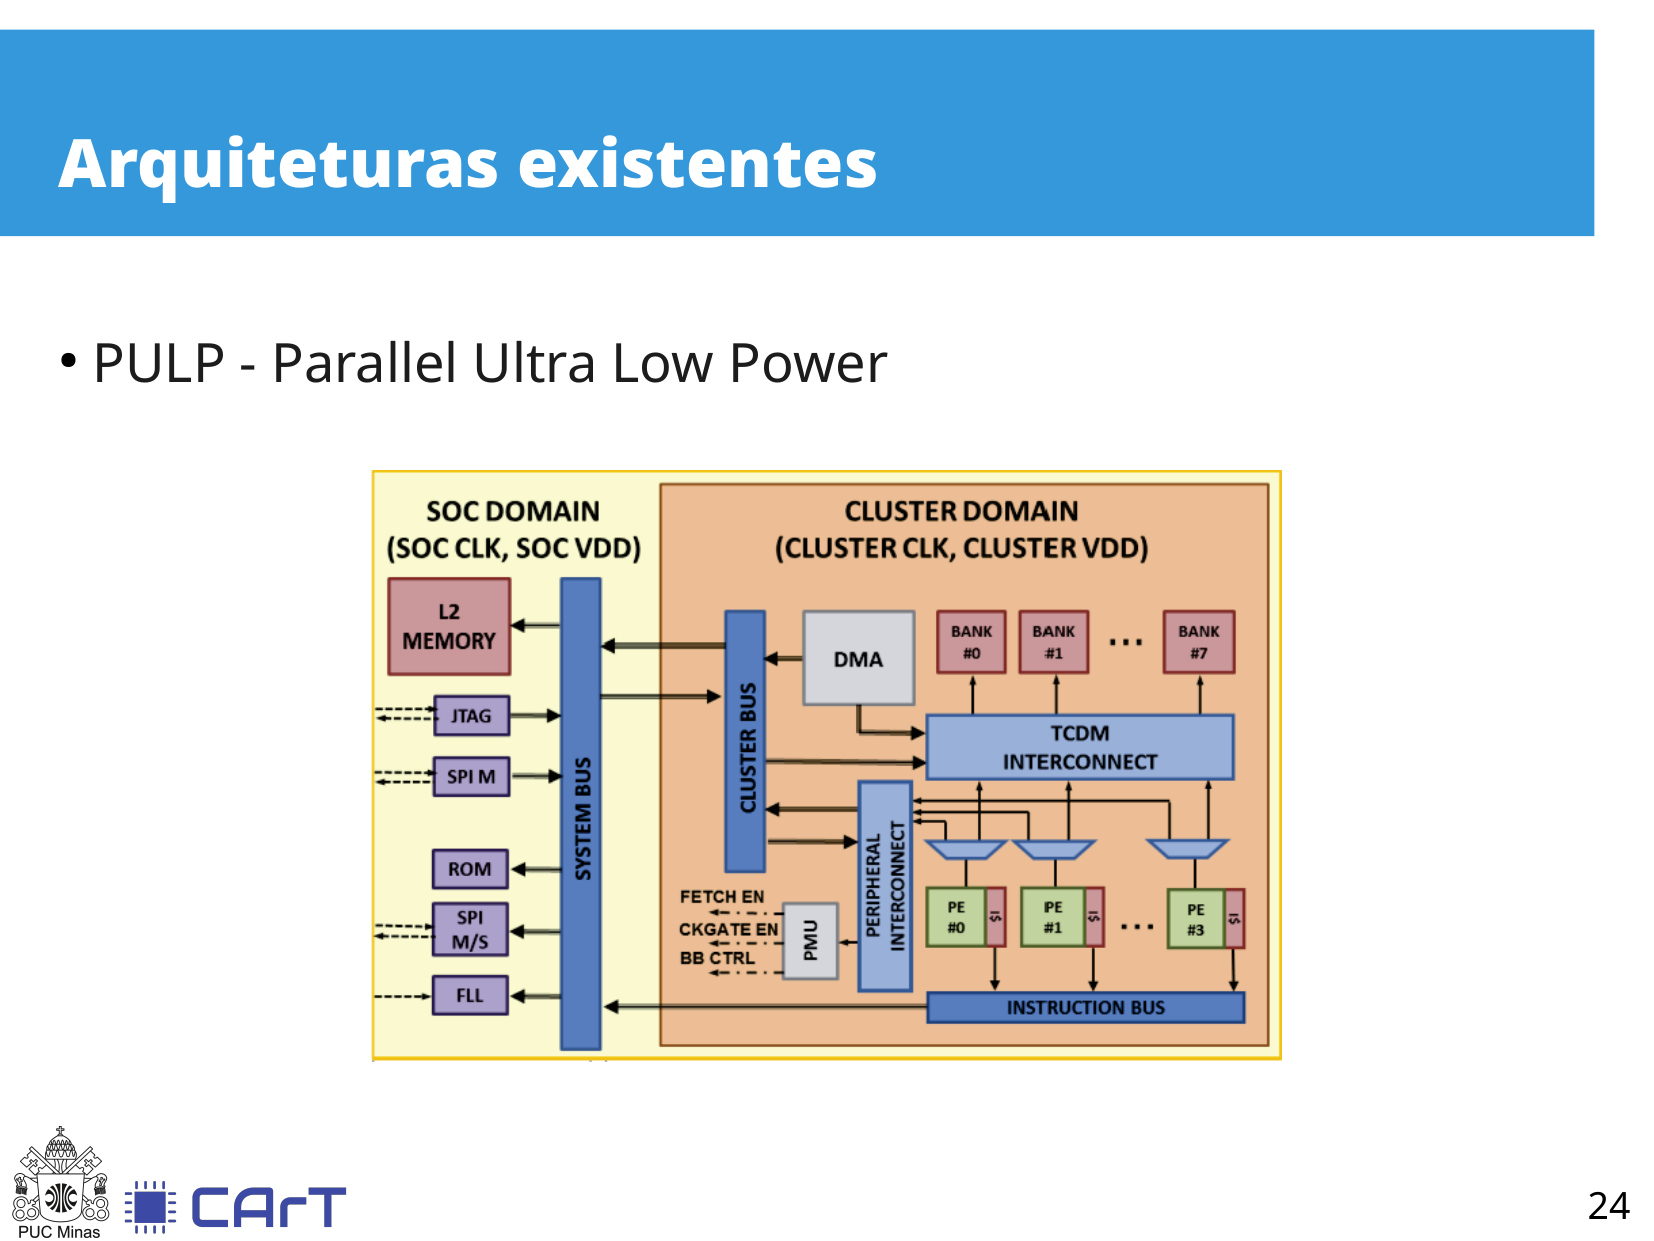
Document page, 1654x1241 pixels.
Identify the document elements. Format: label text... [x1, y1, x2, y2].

title Arquiteturas existentes [59, 59, 1595, 207]
picture [0, 1126, 119, 1241]
list PULP - Parallel Ultra Low Power [59, 324, 1565, 1093]
picture [124, 1181, 347, 1235]
picture [371, 470, 1282, 1062]
